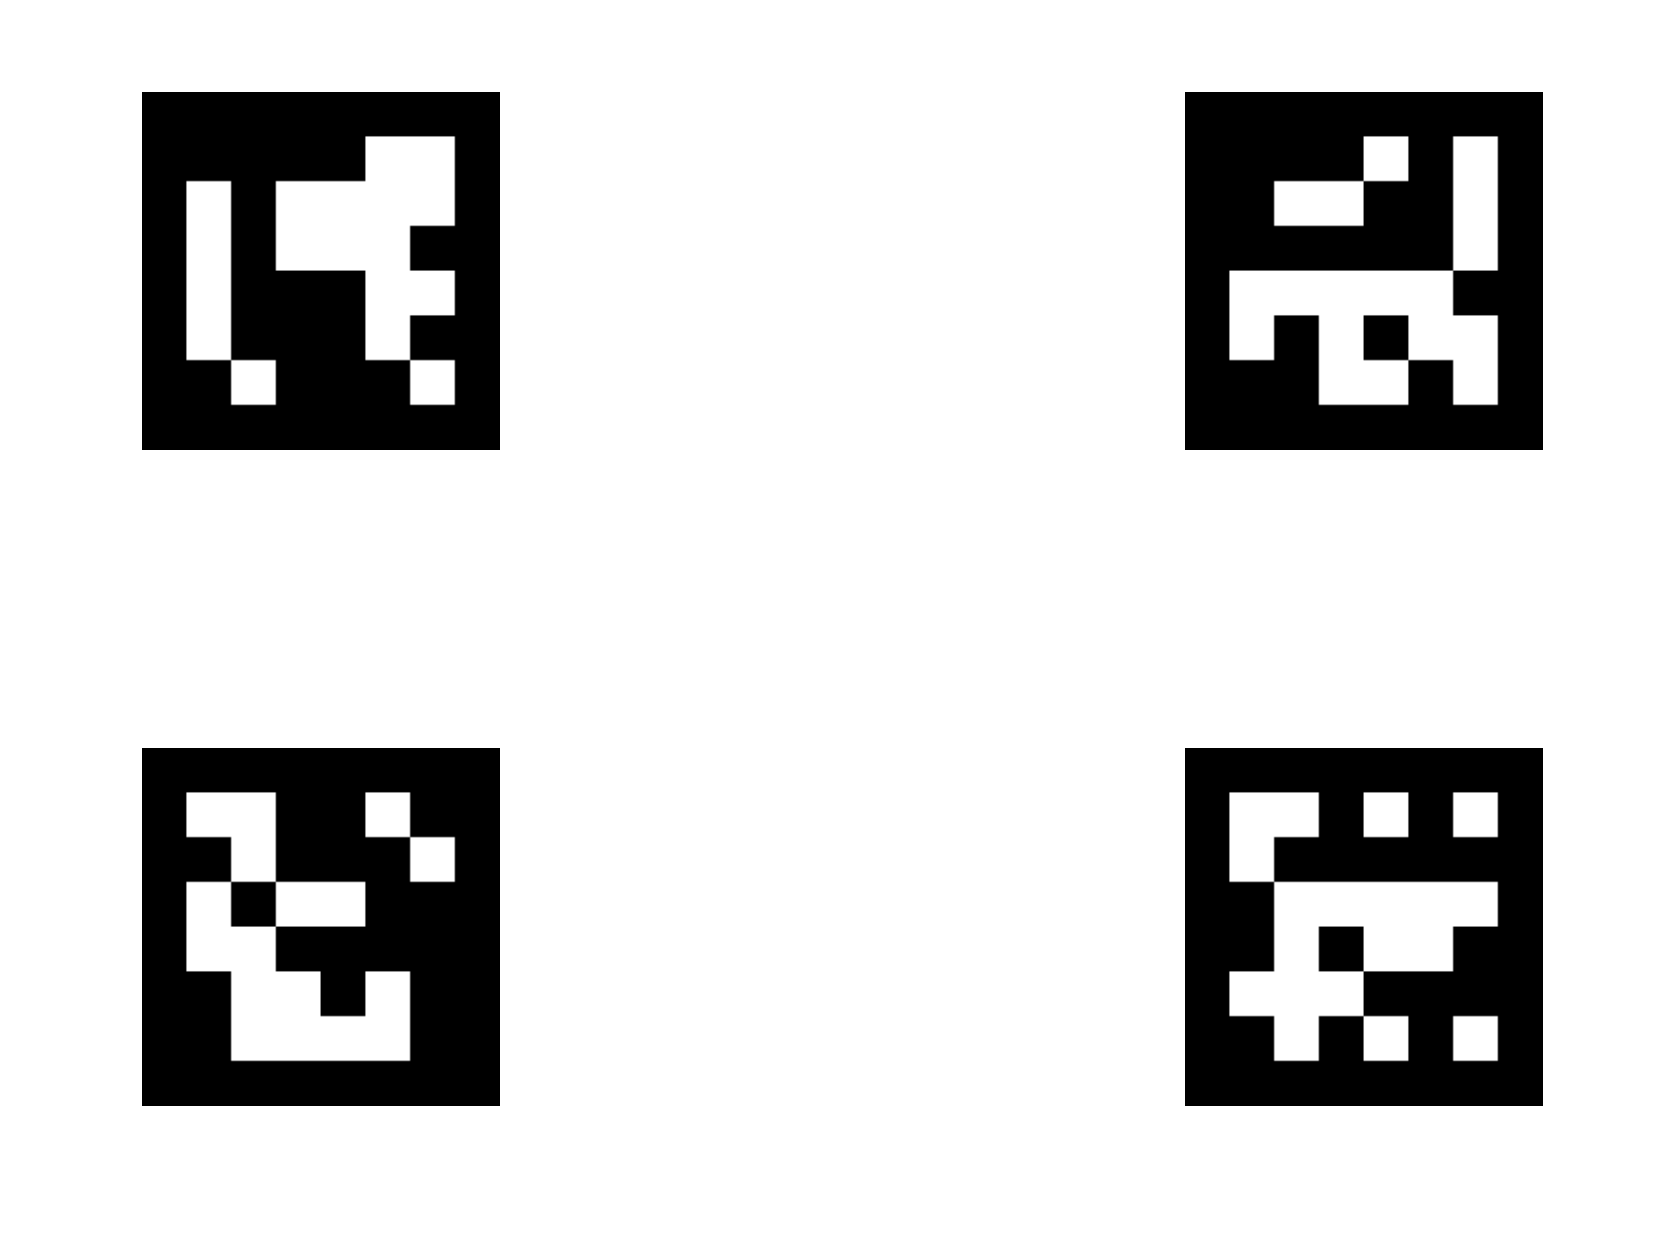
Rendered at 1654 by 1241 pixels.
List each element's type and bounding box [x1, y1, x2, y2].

picture [142, 92, 500, 451]
picture [1185, 748, 1543, 1106]
picture [1185, 92, 1543, 451]
picture [142, 748, 500, 1106]
